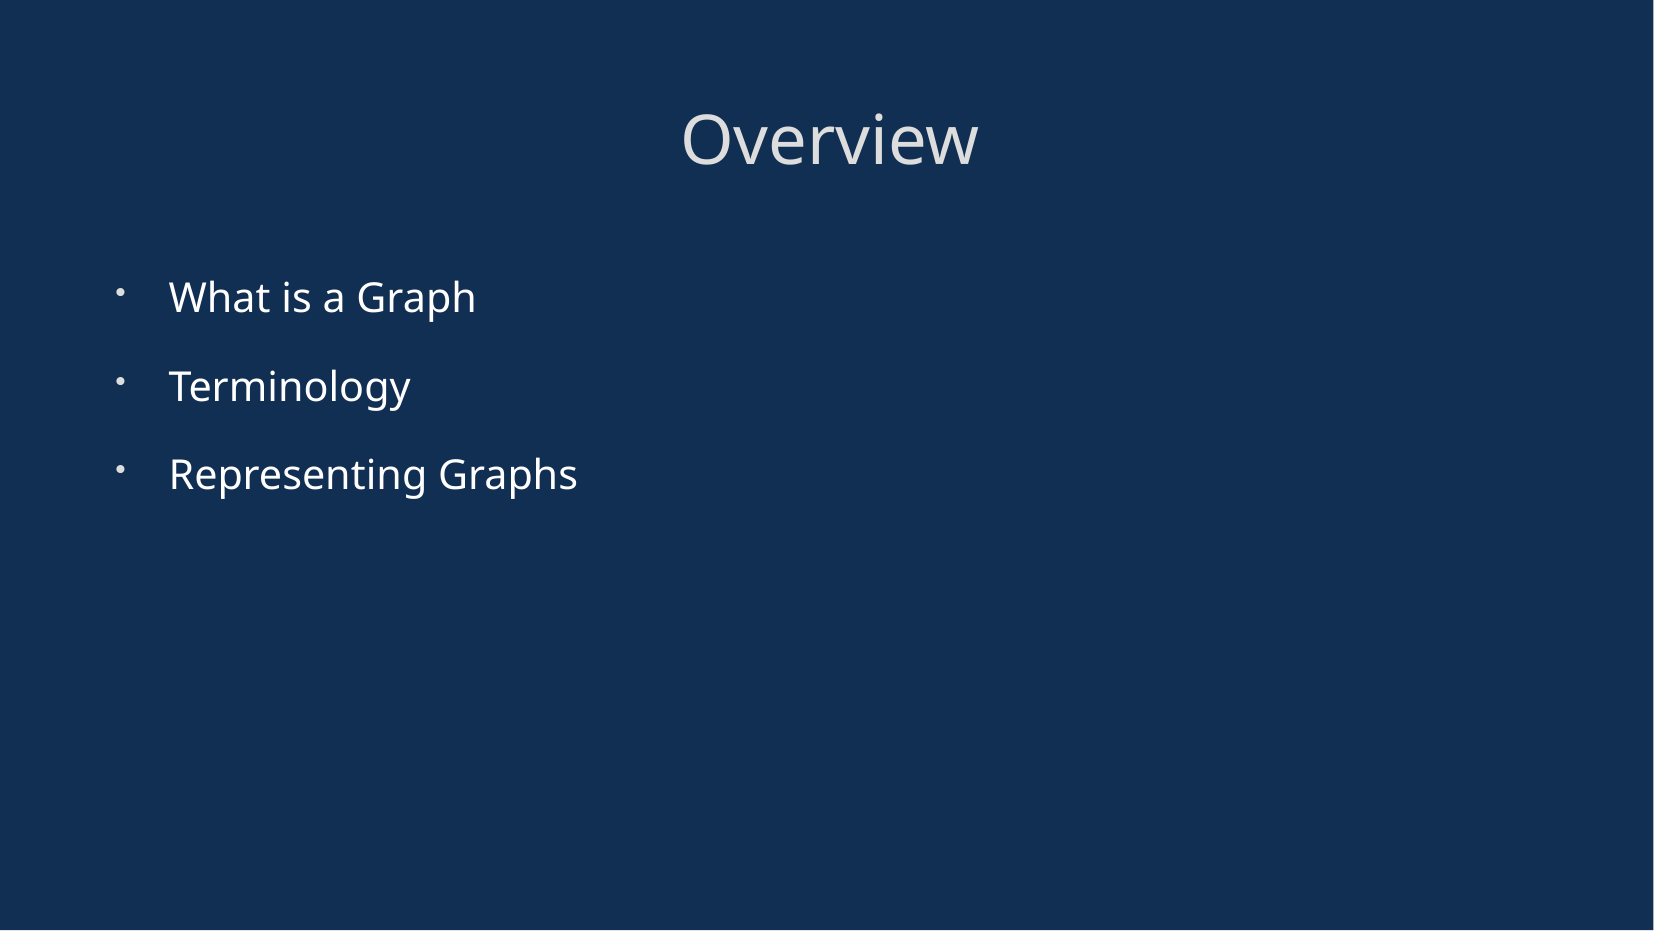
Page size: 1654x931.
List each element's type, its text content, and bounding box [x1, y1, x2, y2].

title Overview [97, 56, 1563, 220]
list What is a Graph Terminology Representing Graphs [97, 268, 1563, 806]
